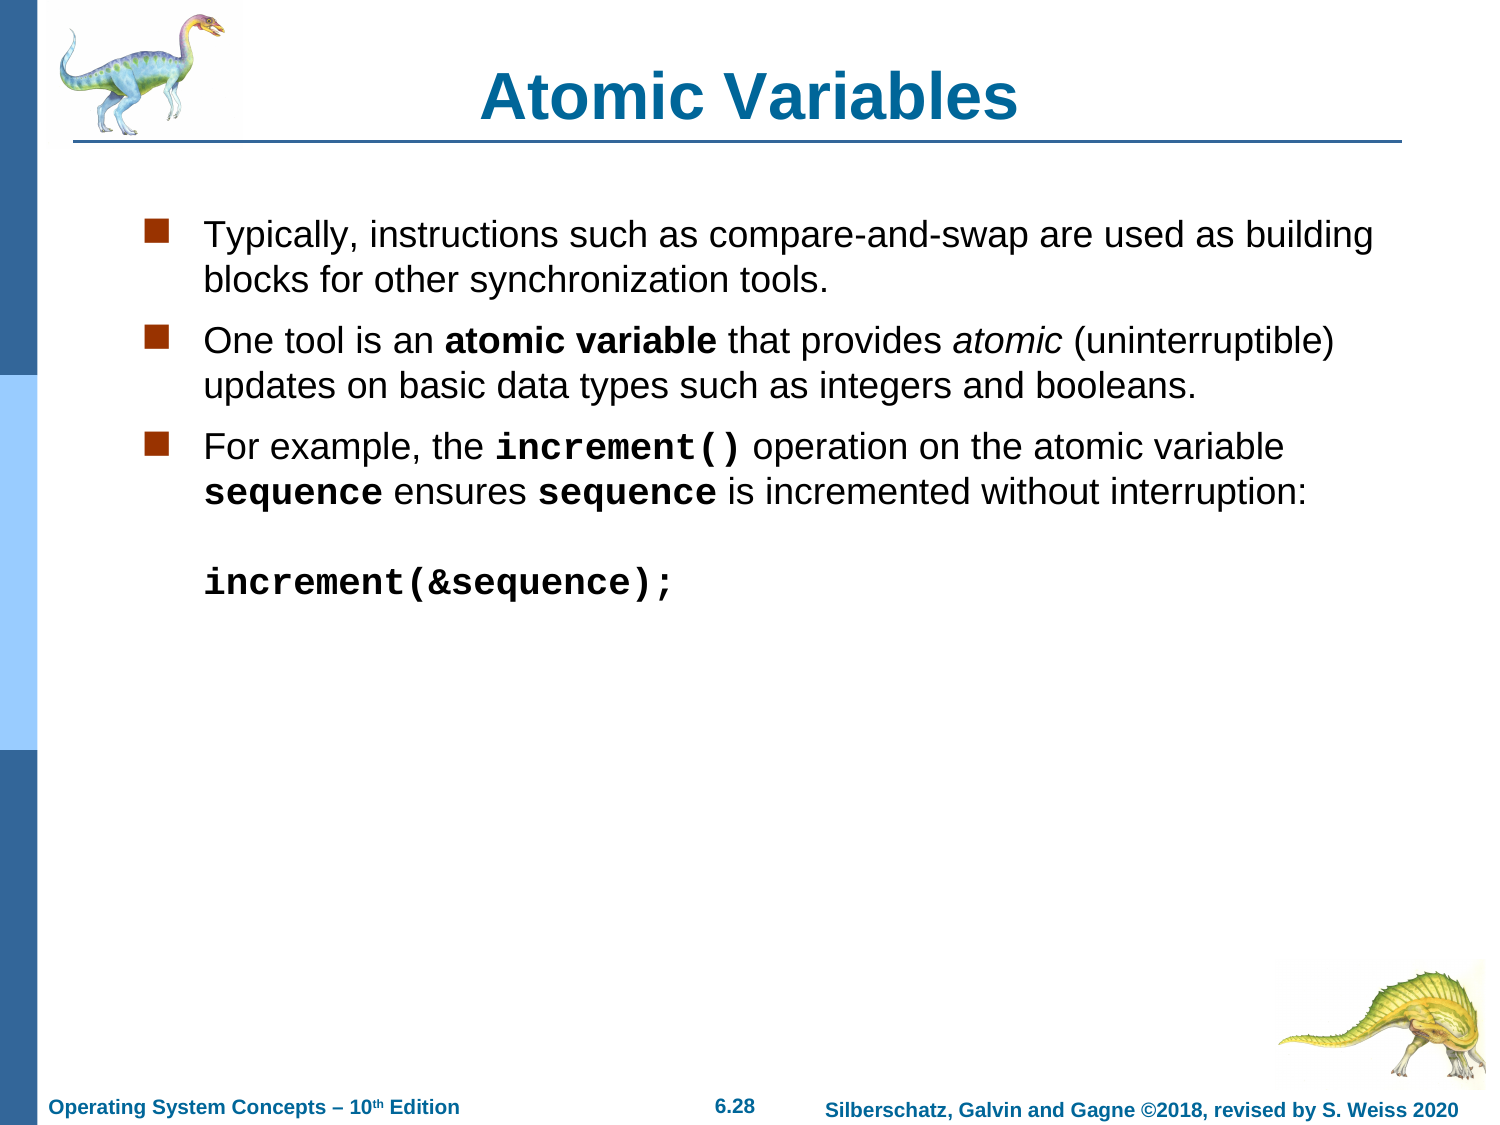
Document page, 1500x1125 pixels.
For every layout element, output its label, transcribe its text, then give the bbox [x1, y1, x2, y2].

title Atomic Variables [75, 45, 1426, 141]
picture [1275, 959, 1486, 1090]
list Typically, instructions such as compare-and-swap are used as building blocks for other synchronization tools. One tool is an atomic variable that provides atomic (uninterruptible) updates on basic data types such as integers and booleans. For example, the increment() operation on the atomic variable sequence ensures sequence is incremented without interruption: increment(&sequence); [132, 202, 1483, 1077]
picture [46, 0, 243, 149]
